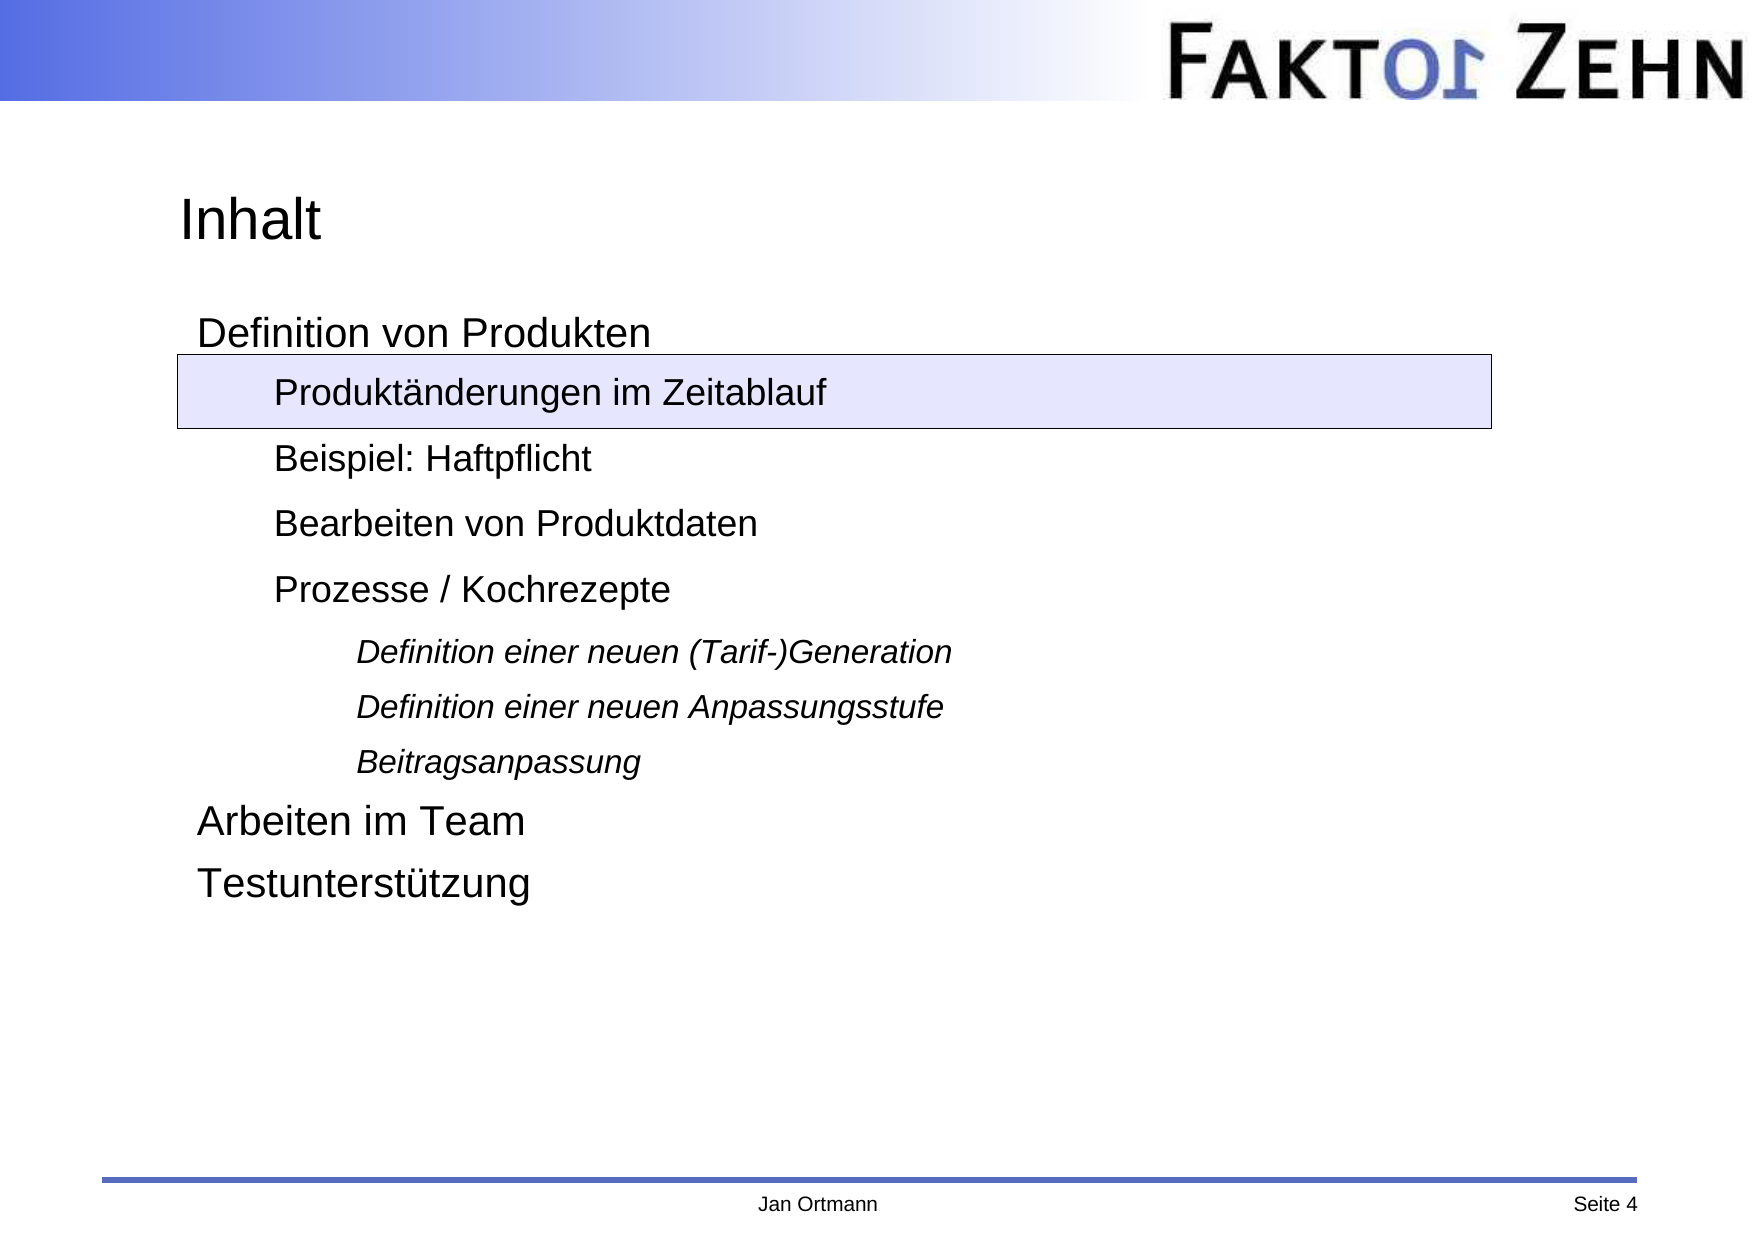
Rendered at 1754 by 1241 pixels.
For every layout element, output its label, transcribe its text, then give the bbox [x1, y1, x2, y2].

picture [1162, 7, 1752, 100]
title Inhalt [179, 142, 1576, 296]
list Definition von Produkten Produktänderungen im Zeitablauf Beispiel: Haftpflicht Bearbeiten von Produktdaten Prozesse / Kochrezepte Definition einer neuen (Tarif-)Generation Definition einer neuen Anpassungsstufe Beitragsanpassung Arbeiten im Team Testunterstützung [179, 310, 1576, 1078]
